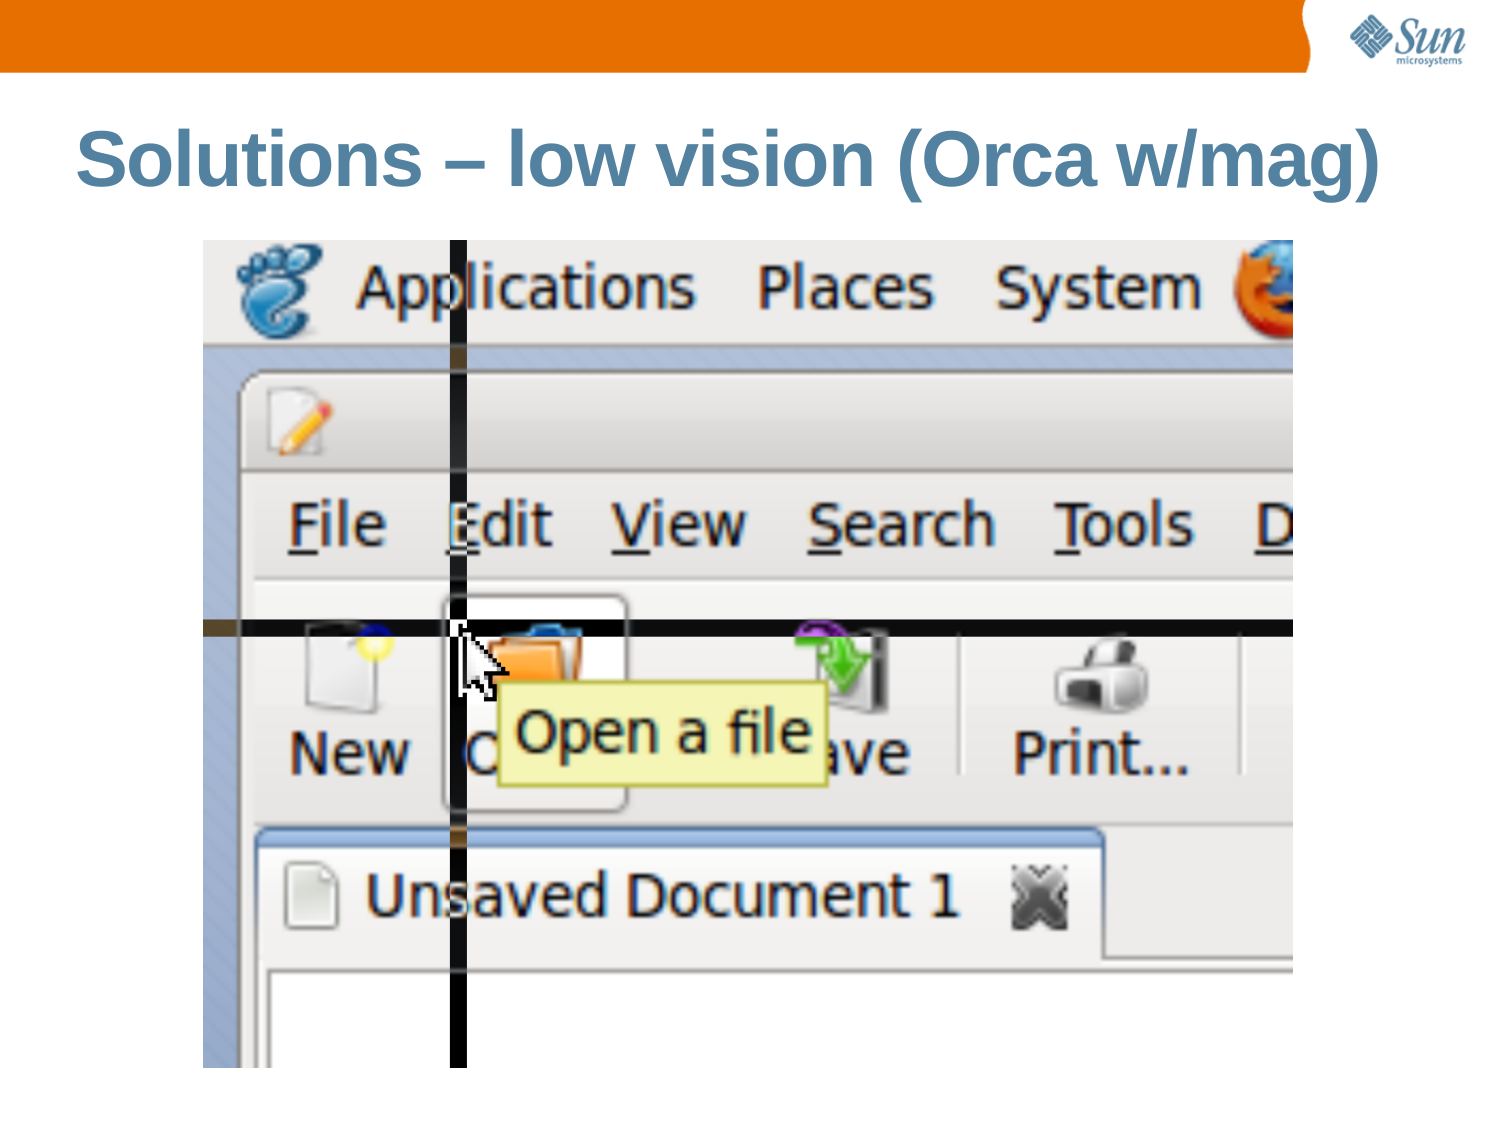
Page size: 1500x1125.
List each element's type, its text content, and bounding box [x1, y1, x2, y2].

picture [0, 0, 1500, 75]
picture [203, 240, 1293, 1068]
title Solutions – low vision (Orca w/mag) [75, 122, 1500, 228]
